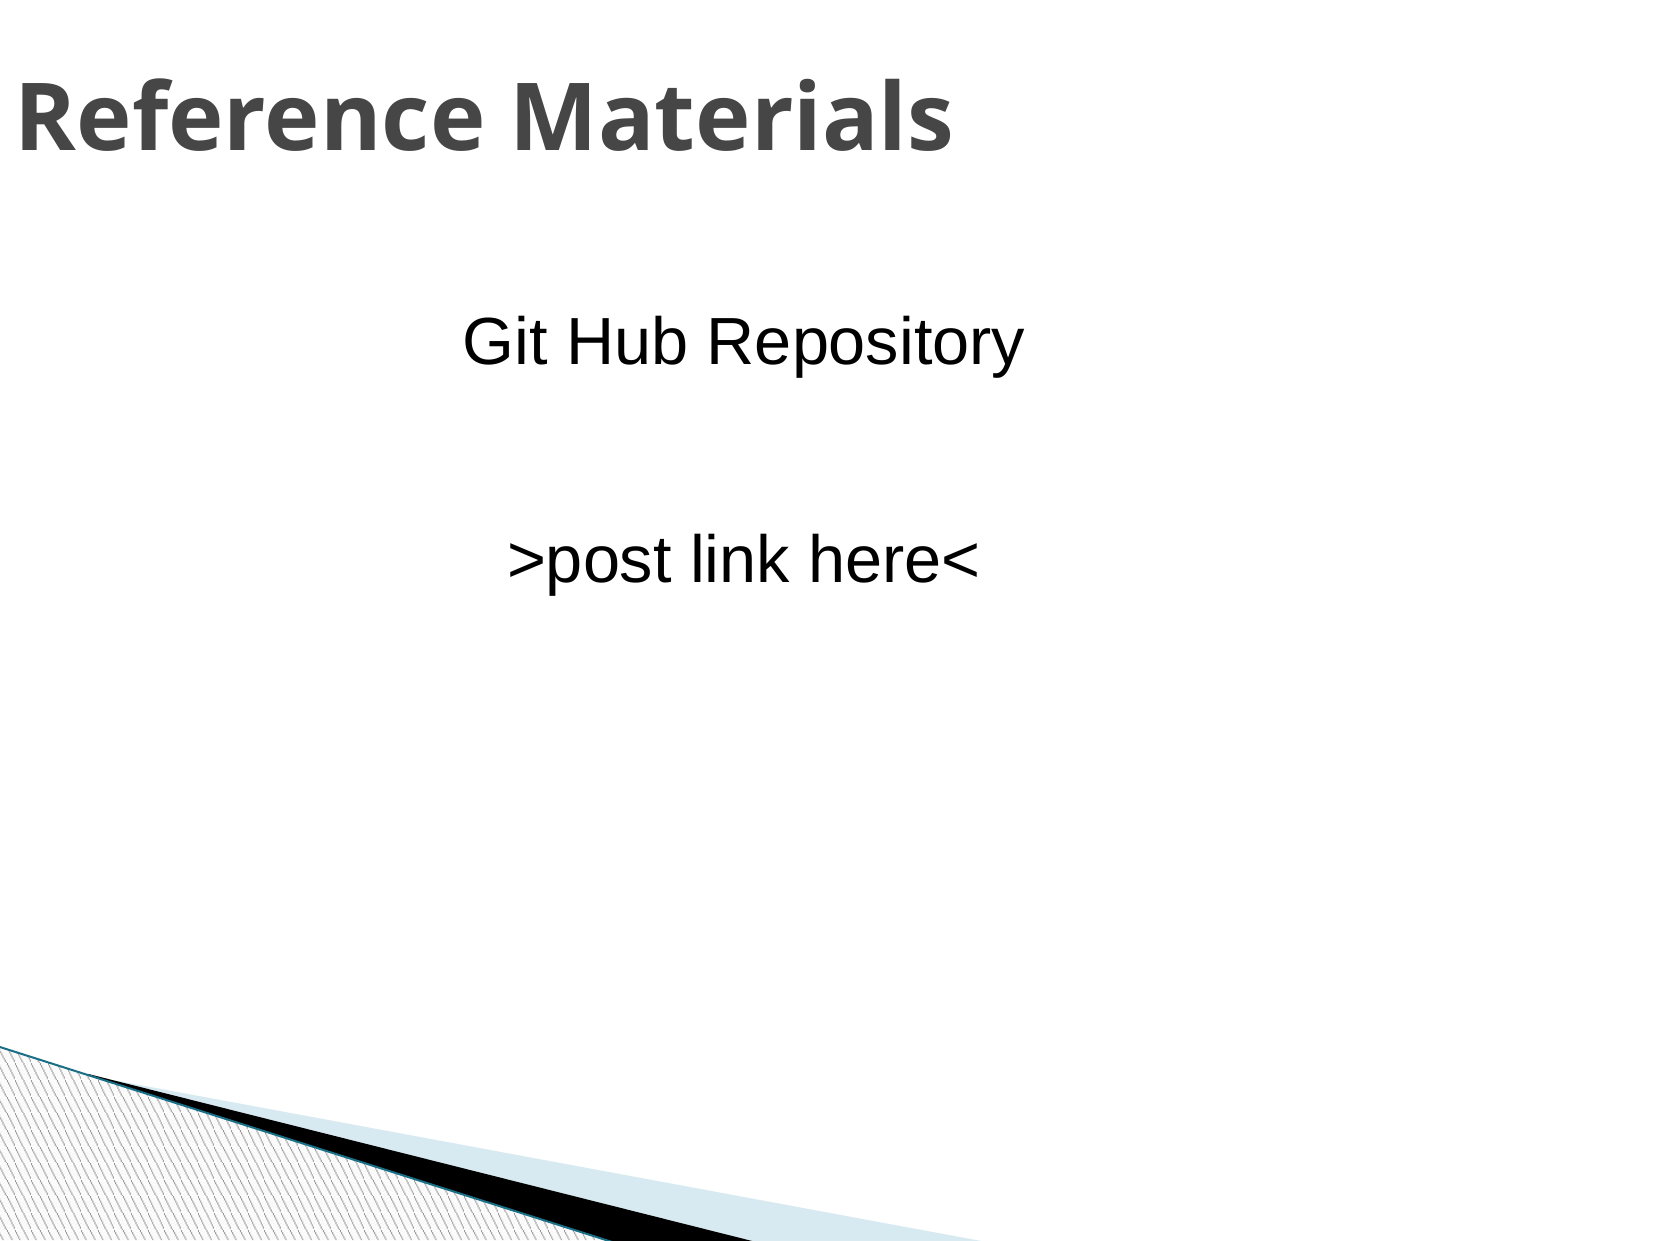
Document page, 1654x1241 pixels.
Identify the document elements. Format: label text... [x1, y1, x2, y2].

title Reference Materials [0, 49, 1489, 257]
list Git Hub Repository >post link here< [0, 290, 1489, 1109]
picture [0, 1109, 602, 1241]
